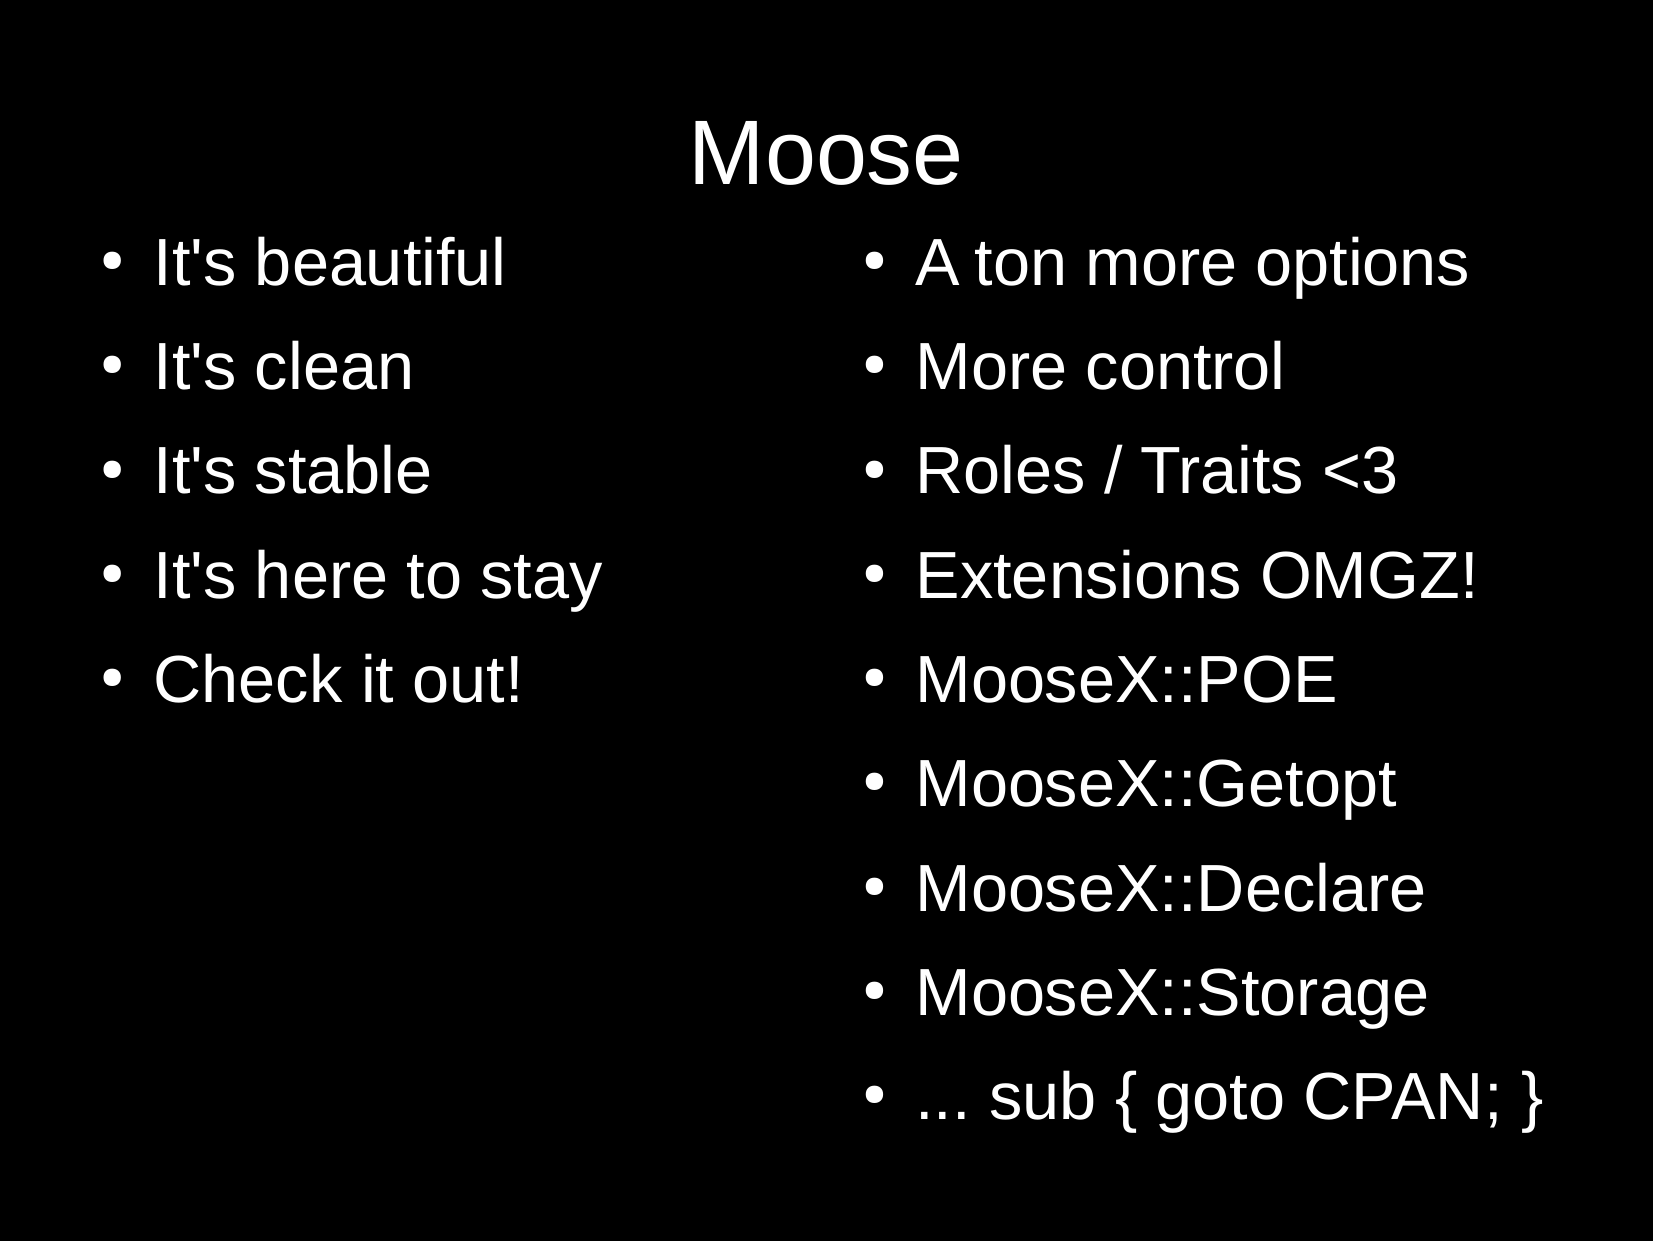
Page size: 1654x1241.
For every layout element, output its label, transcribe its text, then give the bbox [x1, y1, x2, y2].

list It's beautiful It's clean It's stable It's here to stay Check it out! [82, 225, 809, 1109]
list A ton more options More control Roles / Traits <3 Extensions OMGZ! MooseX::POE MooseX::Getopt MooseX::Declare MooseX::Storage ... sub { goto CPAN; } [844, 225, 1571, 1241]
title Moose [82, 49, 1571, 257]
